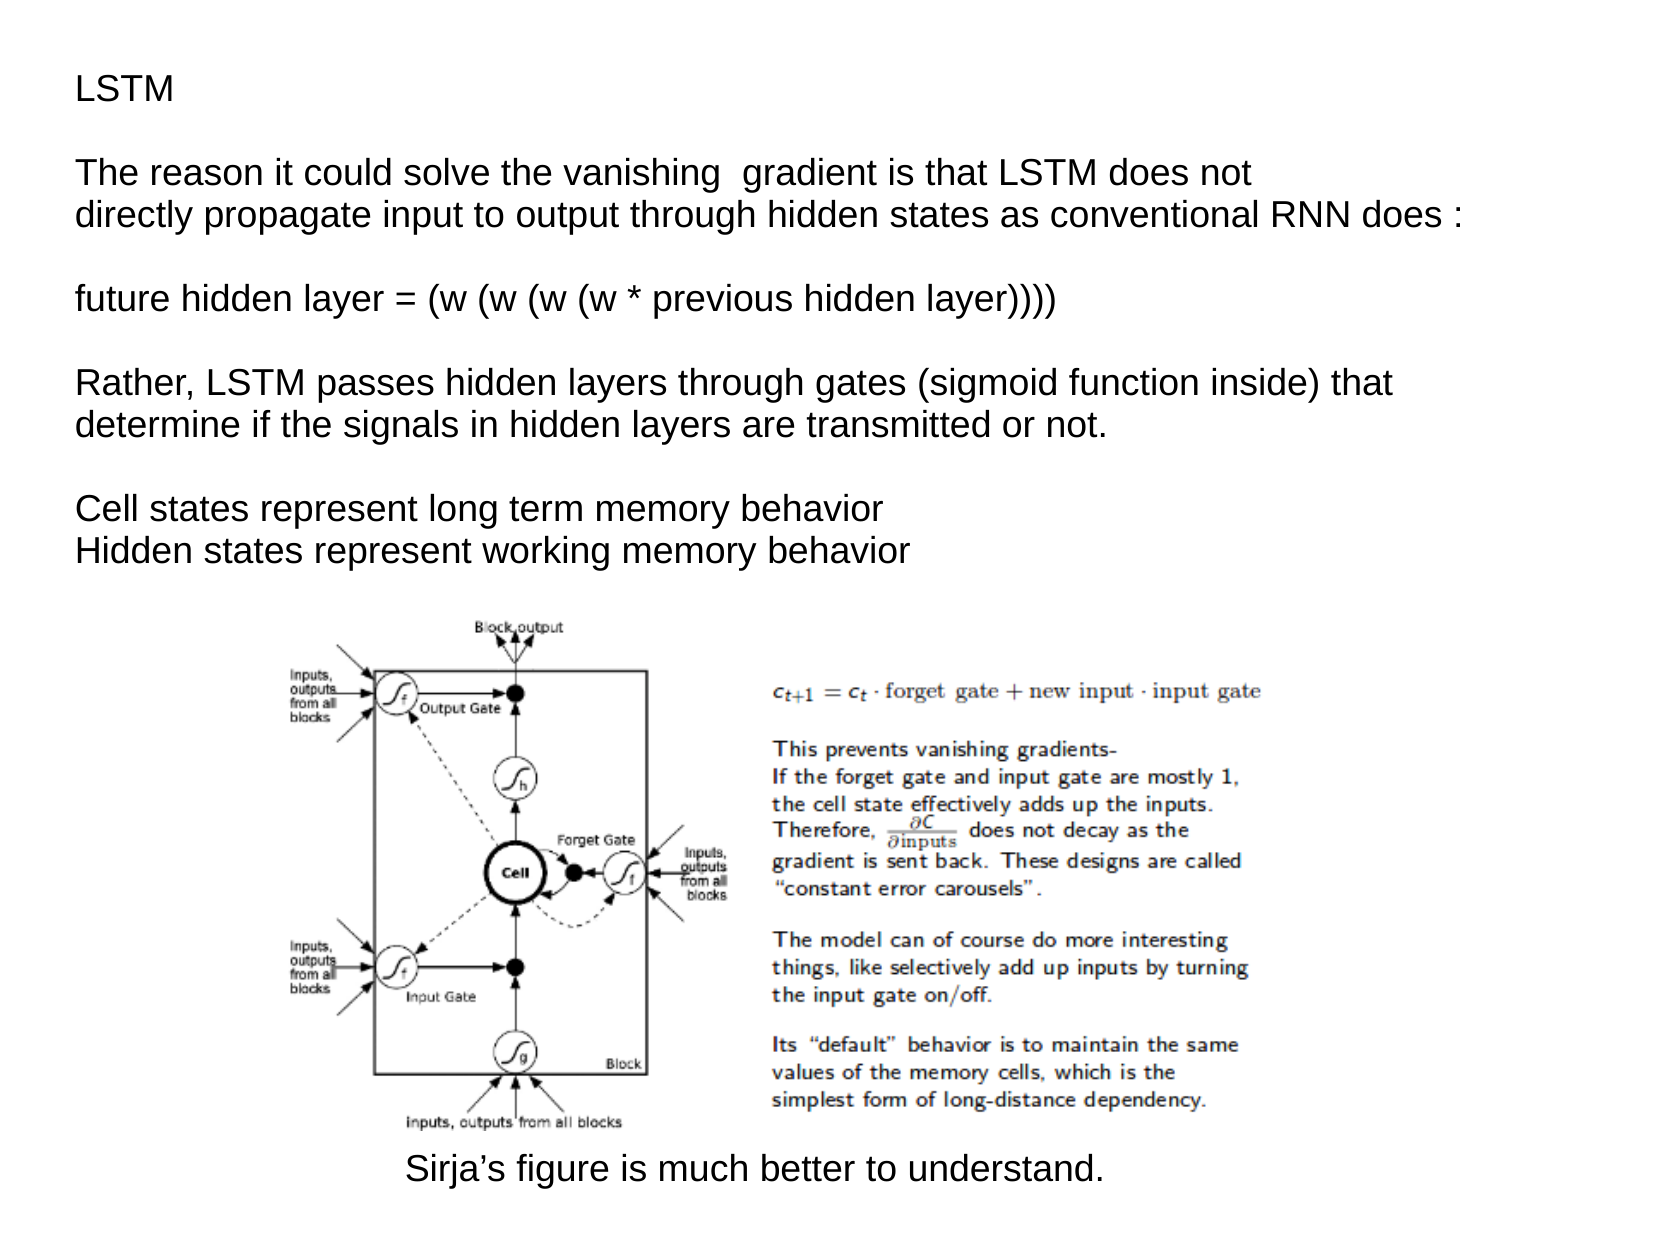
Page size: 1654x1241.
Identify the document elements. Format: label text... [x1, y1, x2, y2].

picture [255, 614, 1276, 1131]
text_box LSTM The reason it could solve the vanishing gradient is that LSTM does not directly propagate input to output through hidden states as conventional RNN does : future hidden layer = (w (w (w (w * previous hidden layer)))) Rather, LSTM passes hidden layers through gates (sigmoid function inside) that determine if the signals in hidden layers are transmitted or not. Cell states represent long term memory behavior Hidden states represent working memory behavior [60, 60, 1488, 789]
text_box Sirja’s figure is much better to understand. [390, 1140, 1121, 1197]
